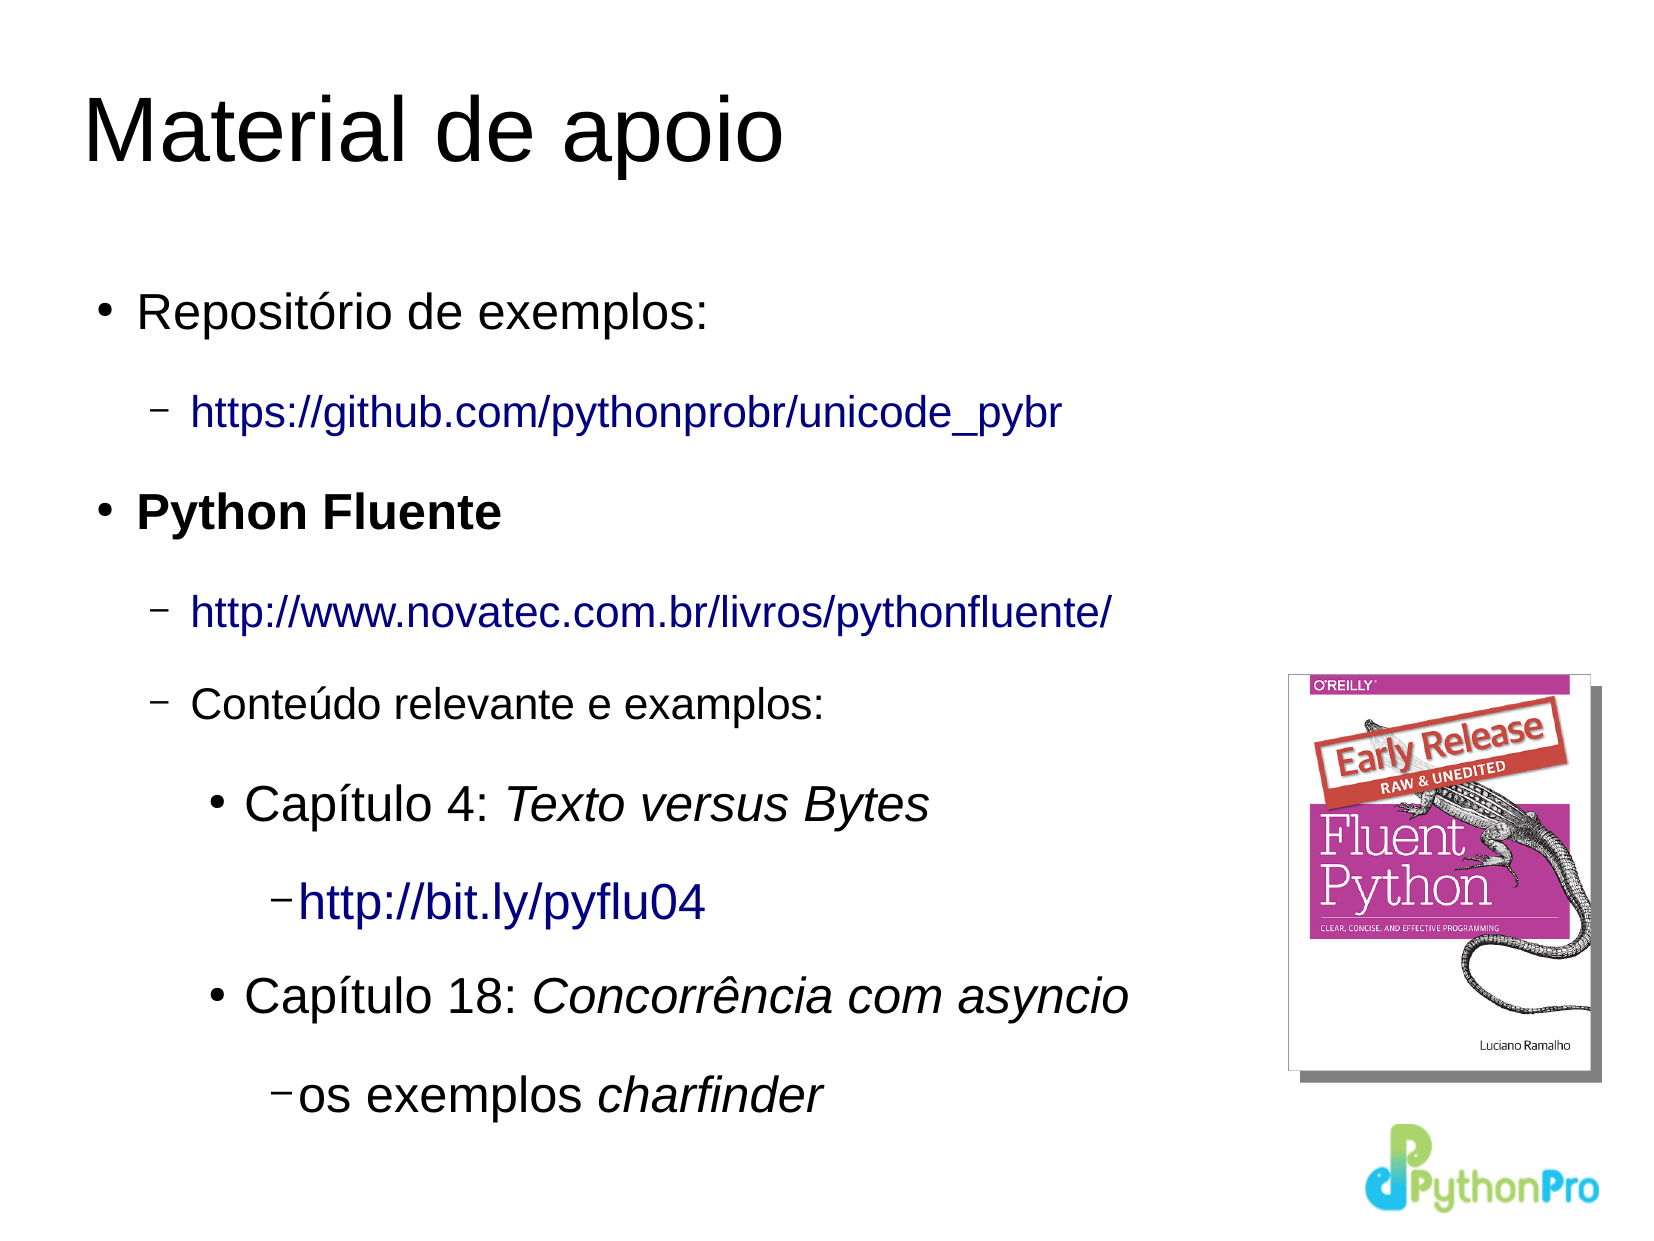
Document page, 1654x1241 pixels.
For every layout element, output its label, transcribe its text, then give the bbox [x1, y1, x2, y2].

picture [1365, 1124, 1599, 1214]
list Repositório de exemplos: https://github.com/pythonprobr/unicode_pybr Python Fluente http://www.novatec.com.br/livros/pythonfluente/ Conteúdo relevante e examplos: Capítulo 4: Texto versus Bytes http://bit.ly/pyflu04 Capítulo 18: Concorrência com asyncio os exemplos charfinder [82, 255, 1571, 1130]
title Material de apoio [82, 49, 1571, 211]
picture [1288, 674, 1591, 1071]
